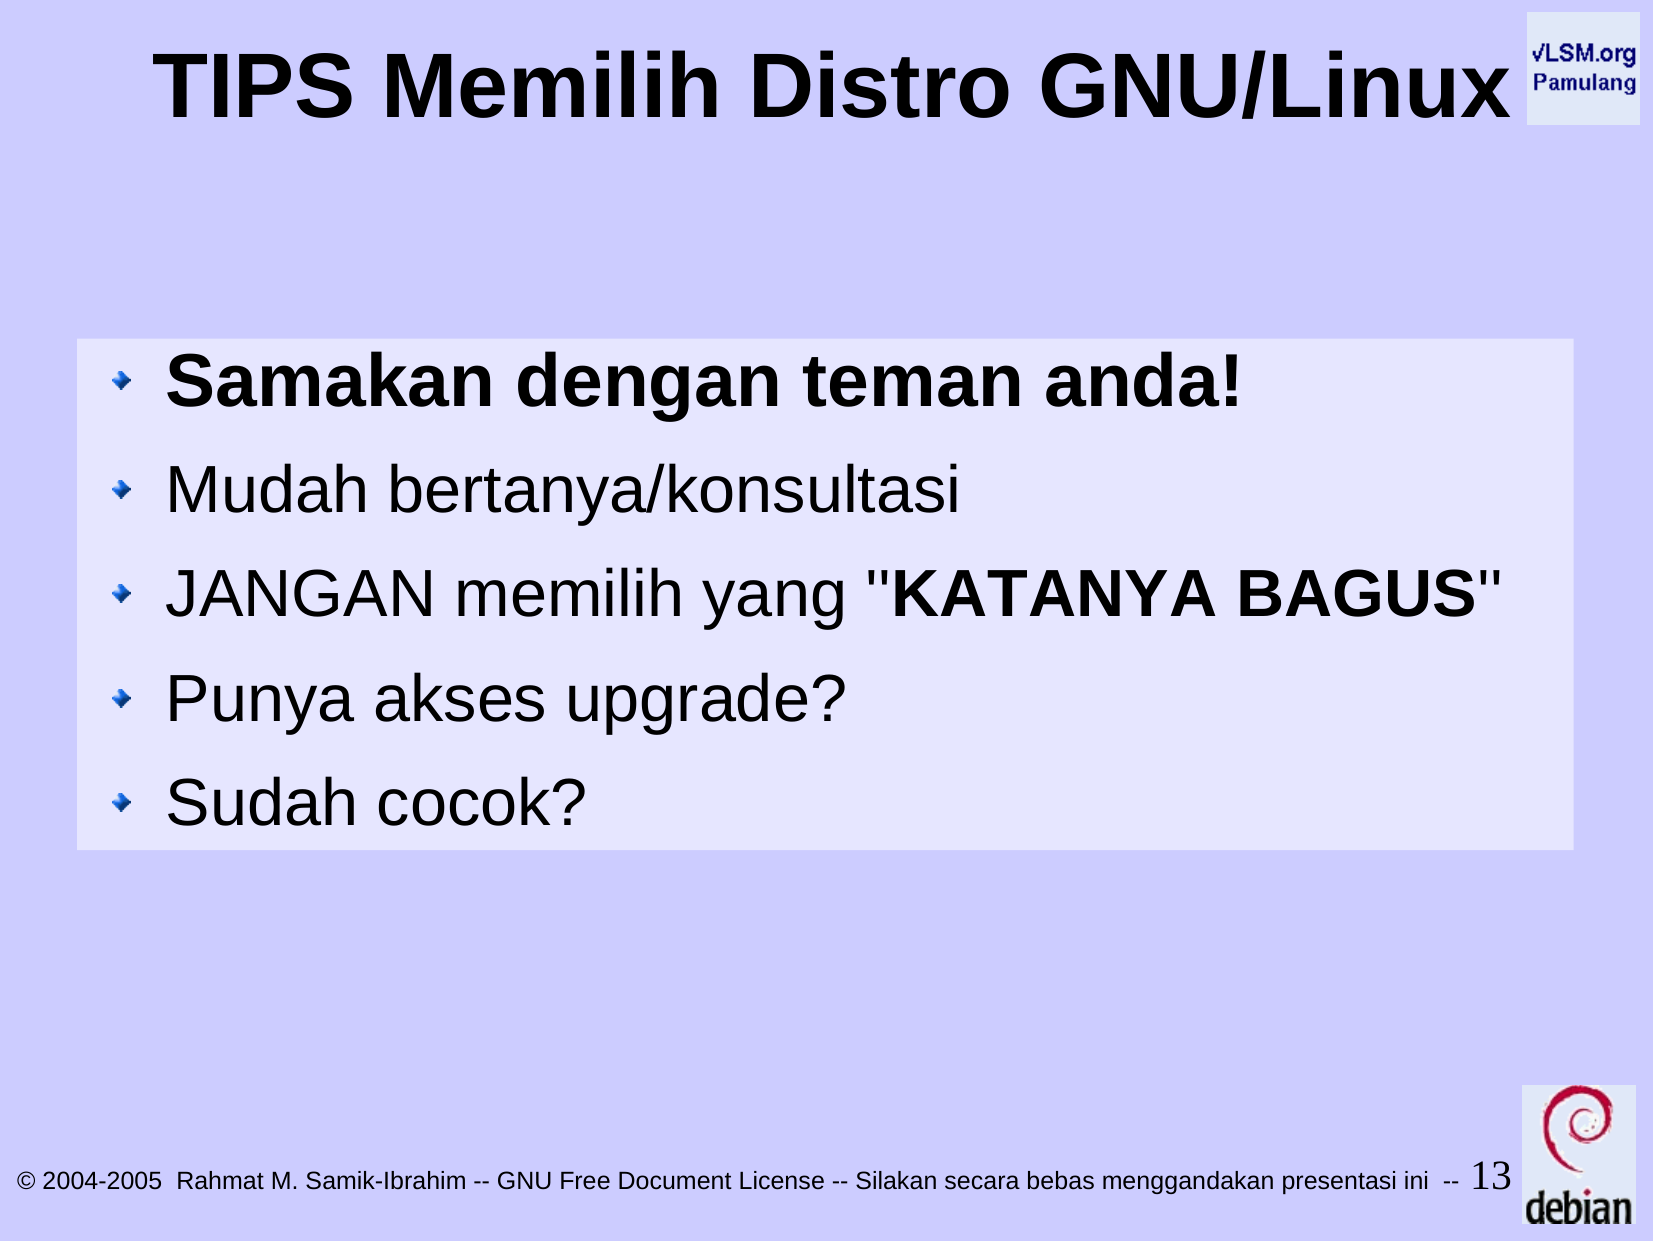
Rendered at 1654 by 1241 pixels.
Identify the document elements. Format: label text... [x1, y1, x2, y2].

list Samakan dengan teman anda! Mudah bertanya/konsultasi JANGAN memilih yang ''KATANYA BAGUS'' Punya akses upgrade? Sudah cocok? [77, 338, 1574, 851]
title TIPS Memilih Distro GNU/Linux [40, 31, 1625, 142]
picture [1527, 12, 1640, 125]
picture [1522, 1085, 1636, 1224]
